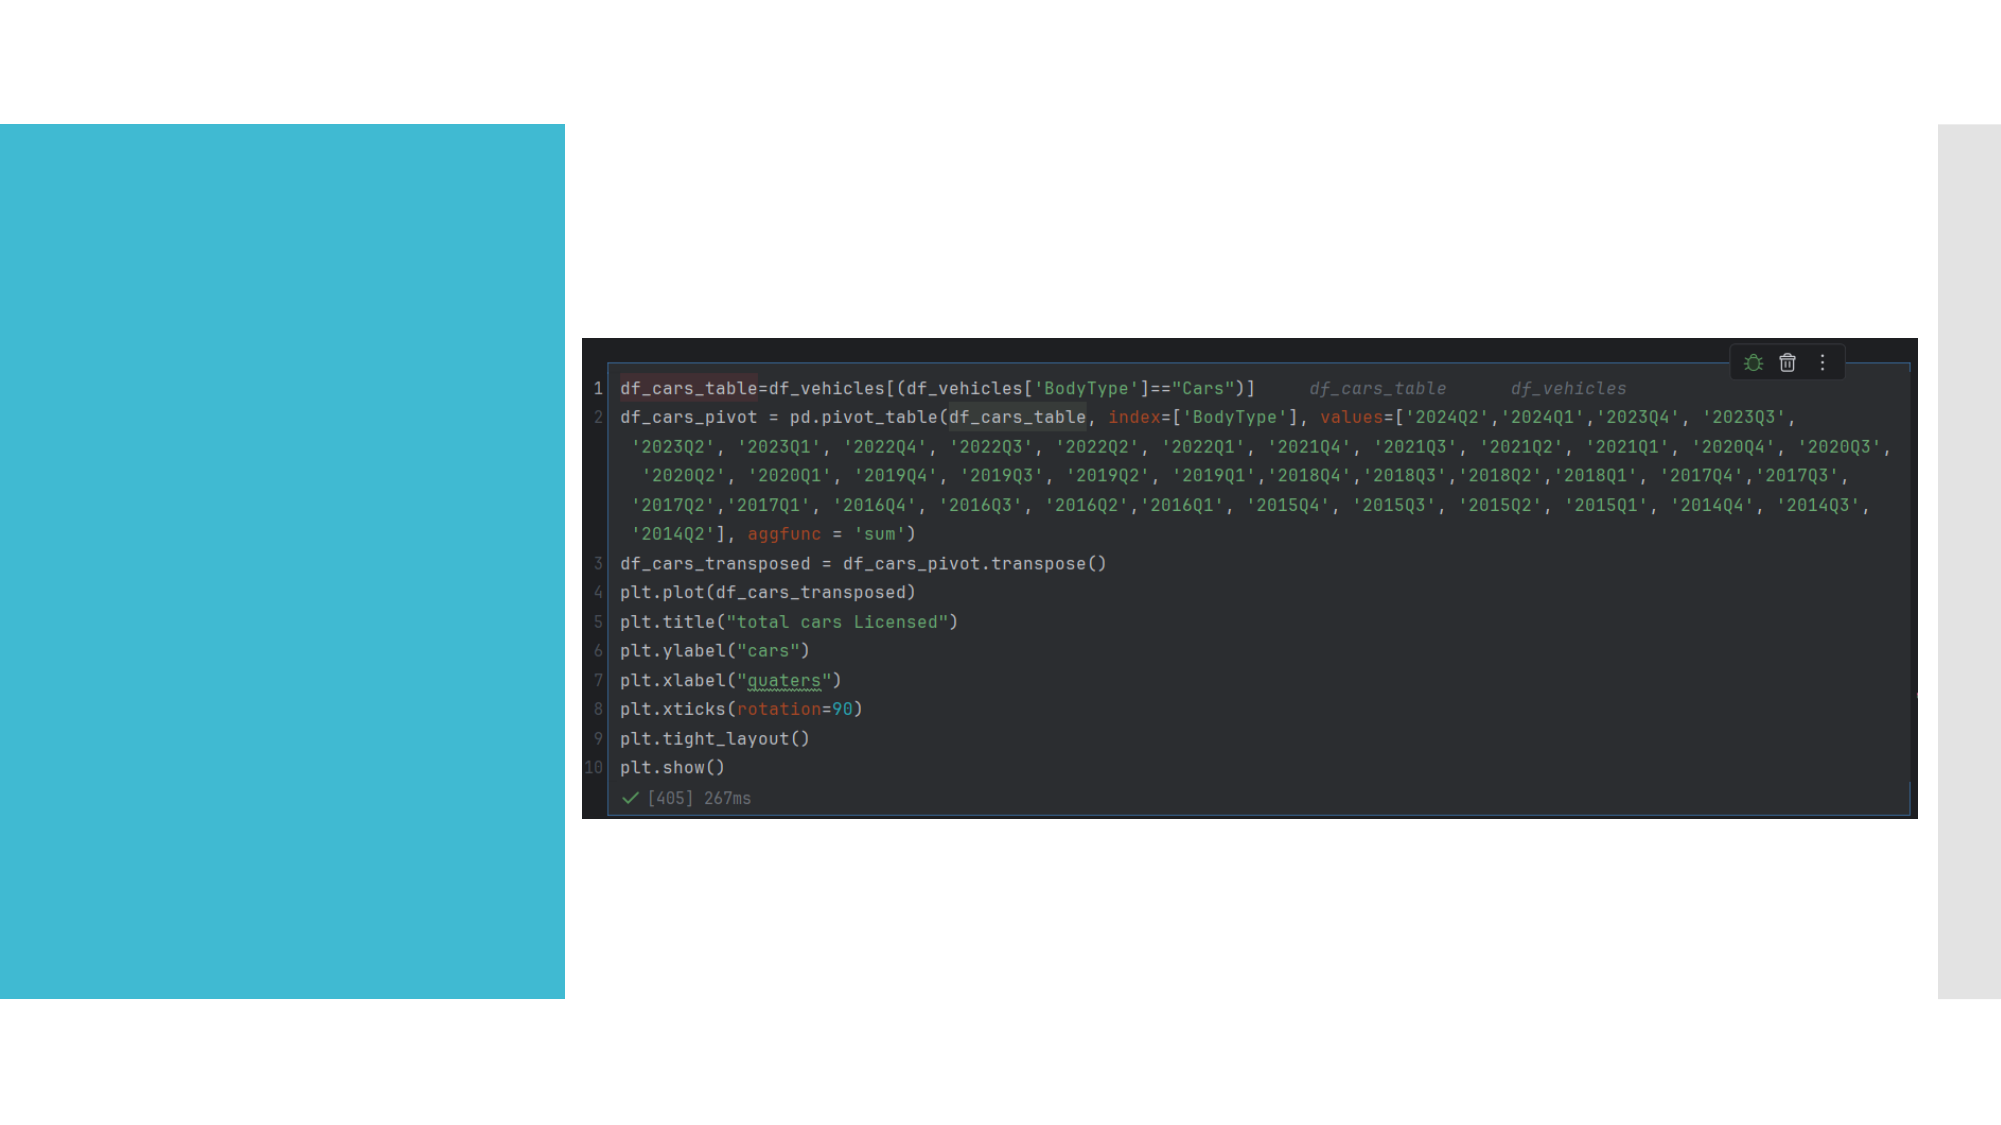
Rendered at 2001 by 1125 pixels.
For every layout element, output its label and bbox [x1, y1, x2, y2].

picture [582, 338, 1918, 819]
